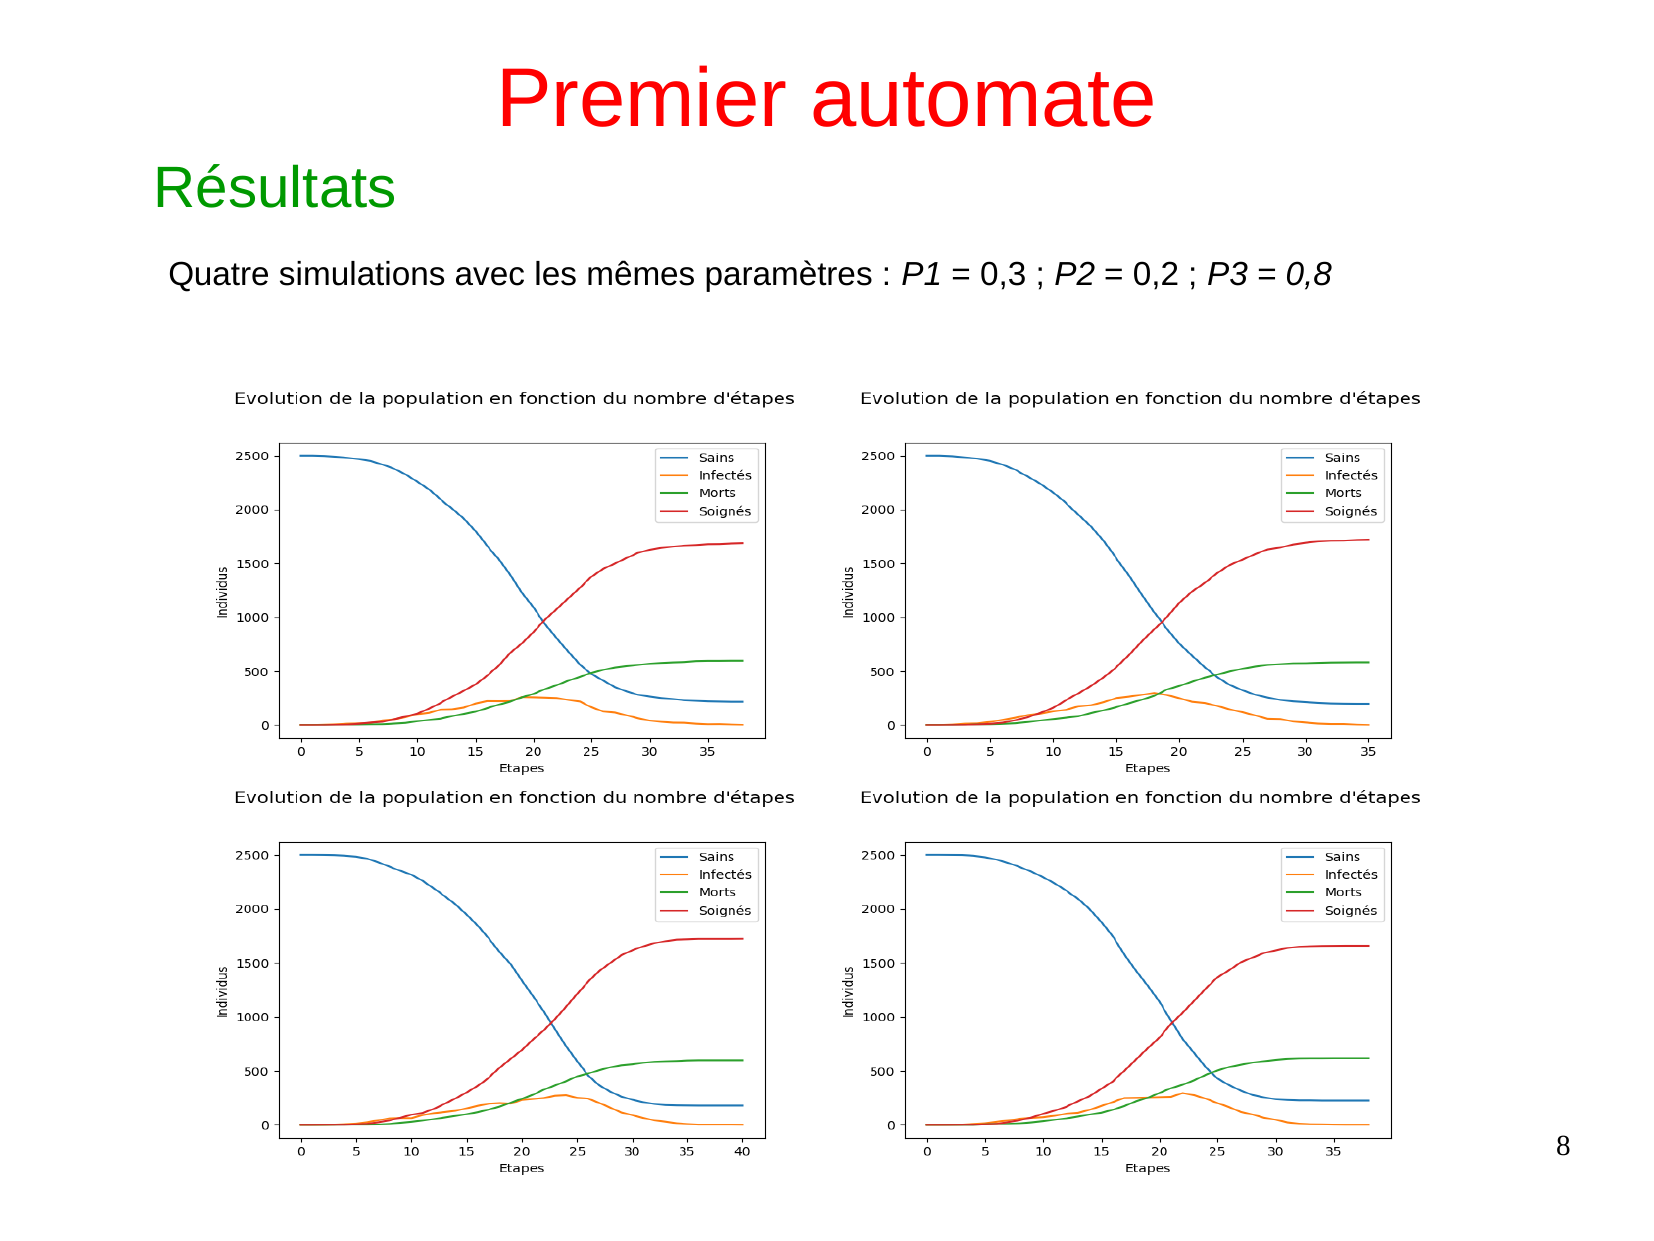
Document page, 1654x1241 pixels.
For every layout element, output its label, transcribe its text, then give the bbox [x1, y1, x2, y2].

title Premier automate [82, 0, 1571, 201]
picture [200, 875, 1453, 1182]
text_box Quatre simulations avec les mêmes paramètres : P1 = 0,3 ; P2 = 0,2 ; P3 = 0,8 [153, 248, 1359, 300]
list Résultats [82, 201, 1571, 875]
